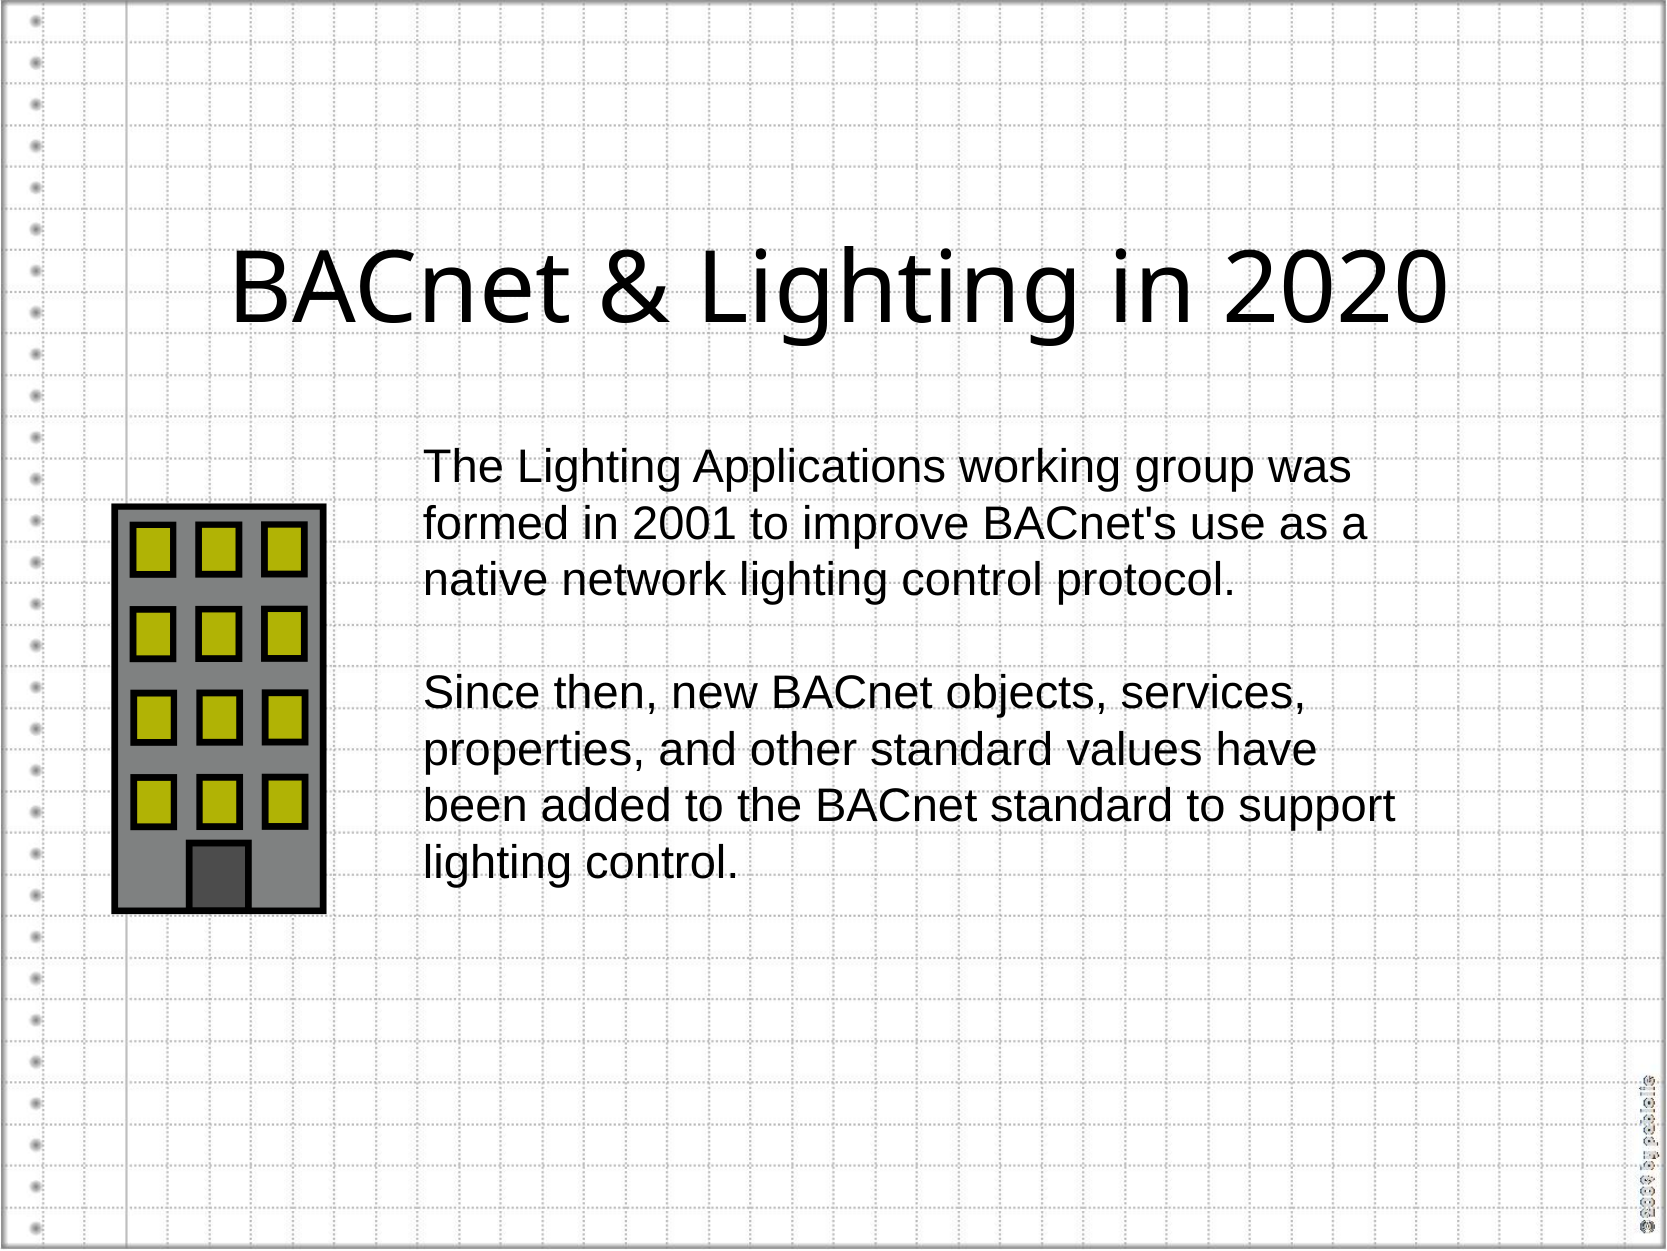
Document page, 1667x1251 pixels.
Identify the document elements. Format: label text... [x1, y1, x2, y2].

picture [0, 0, 1667, 1250]
subtitle The Lighting Applications working group was formed in 2001 to improve BACnet's use as a native network lighting control protocol. Since then, new BACnet objects, services, properties, and other standard values have been added to the BACnet standard to support lighting control. [416, 429, 1410, 949]
title BACnet & Lighting in 2020 [150, 216, 1530, 430]
